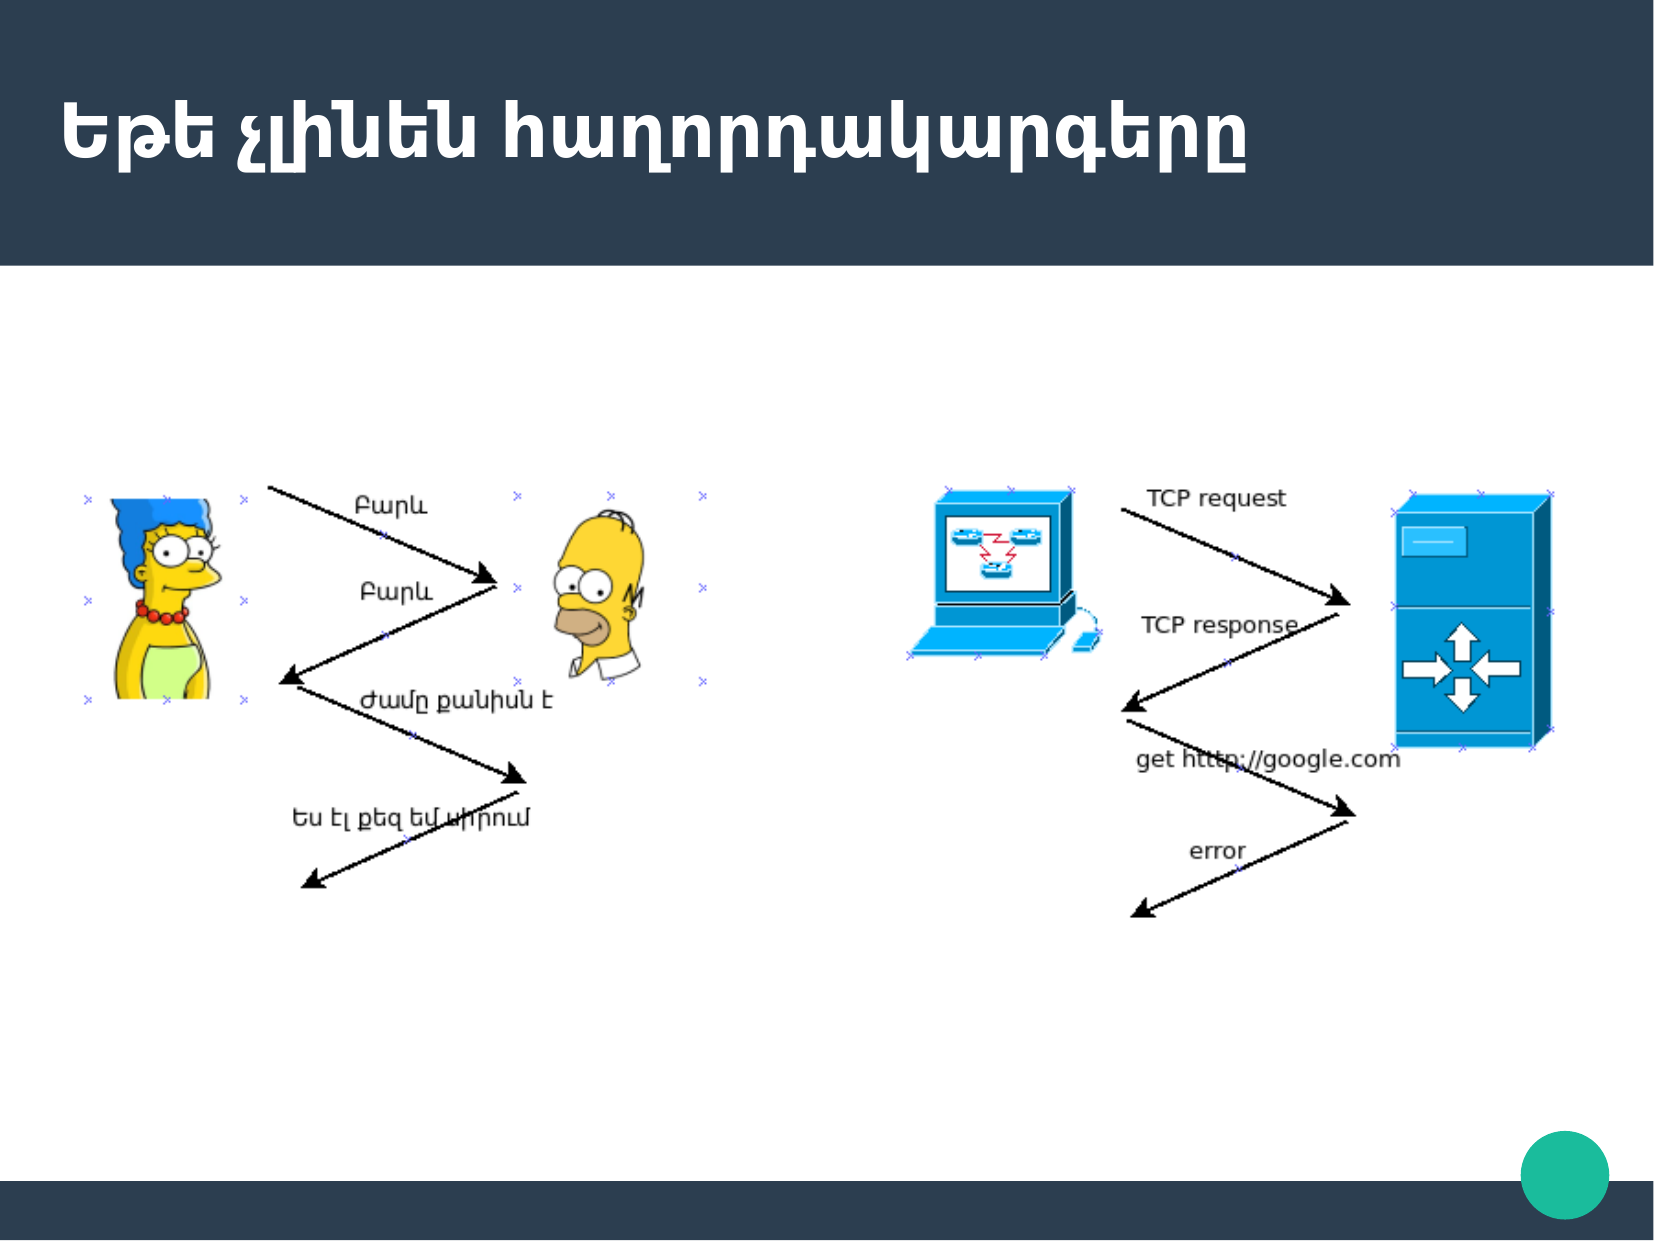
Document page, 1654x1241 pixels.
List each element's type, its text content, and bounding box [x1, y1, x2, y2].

picture [59, 446, 1595, 1030]
title Եթե չլինեն հաղորդակարգերը [59, 49, 1595, 207]
